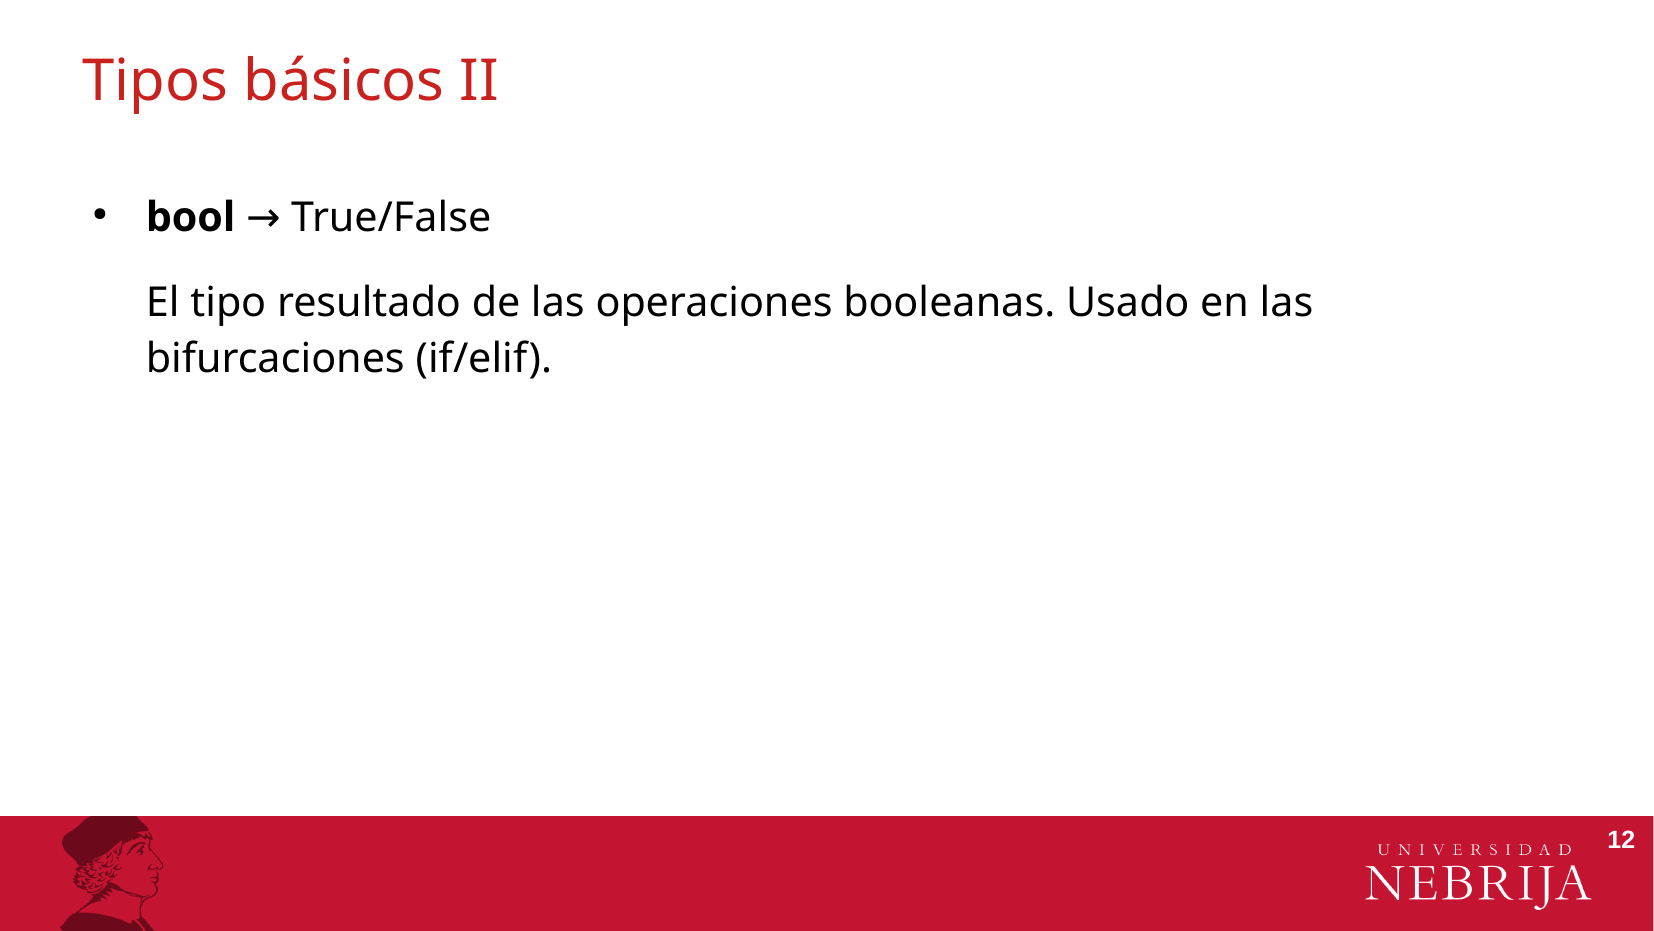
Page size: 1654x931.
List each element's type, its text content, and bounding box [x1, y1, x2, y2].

list bool → True/False El tipo resultado de las operaciones booleanas. Usado en las bifurcaciones (if/elif). [75, 187, 1576, 788]
picture [0, 816, 1654, 931]
title Tipos básicos II [82, 0, 1571, 156]
